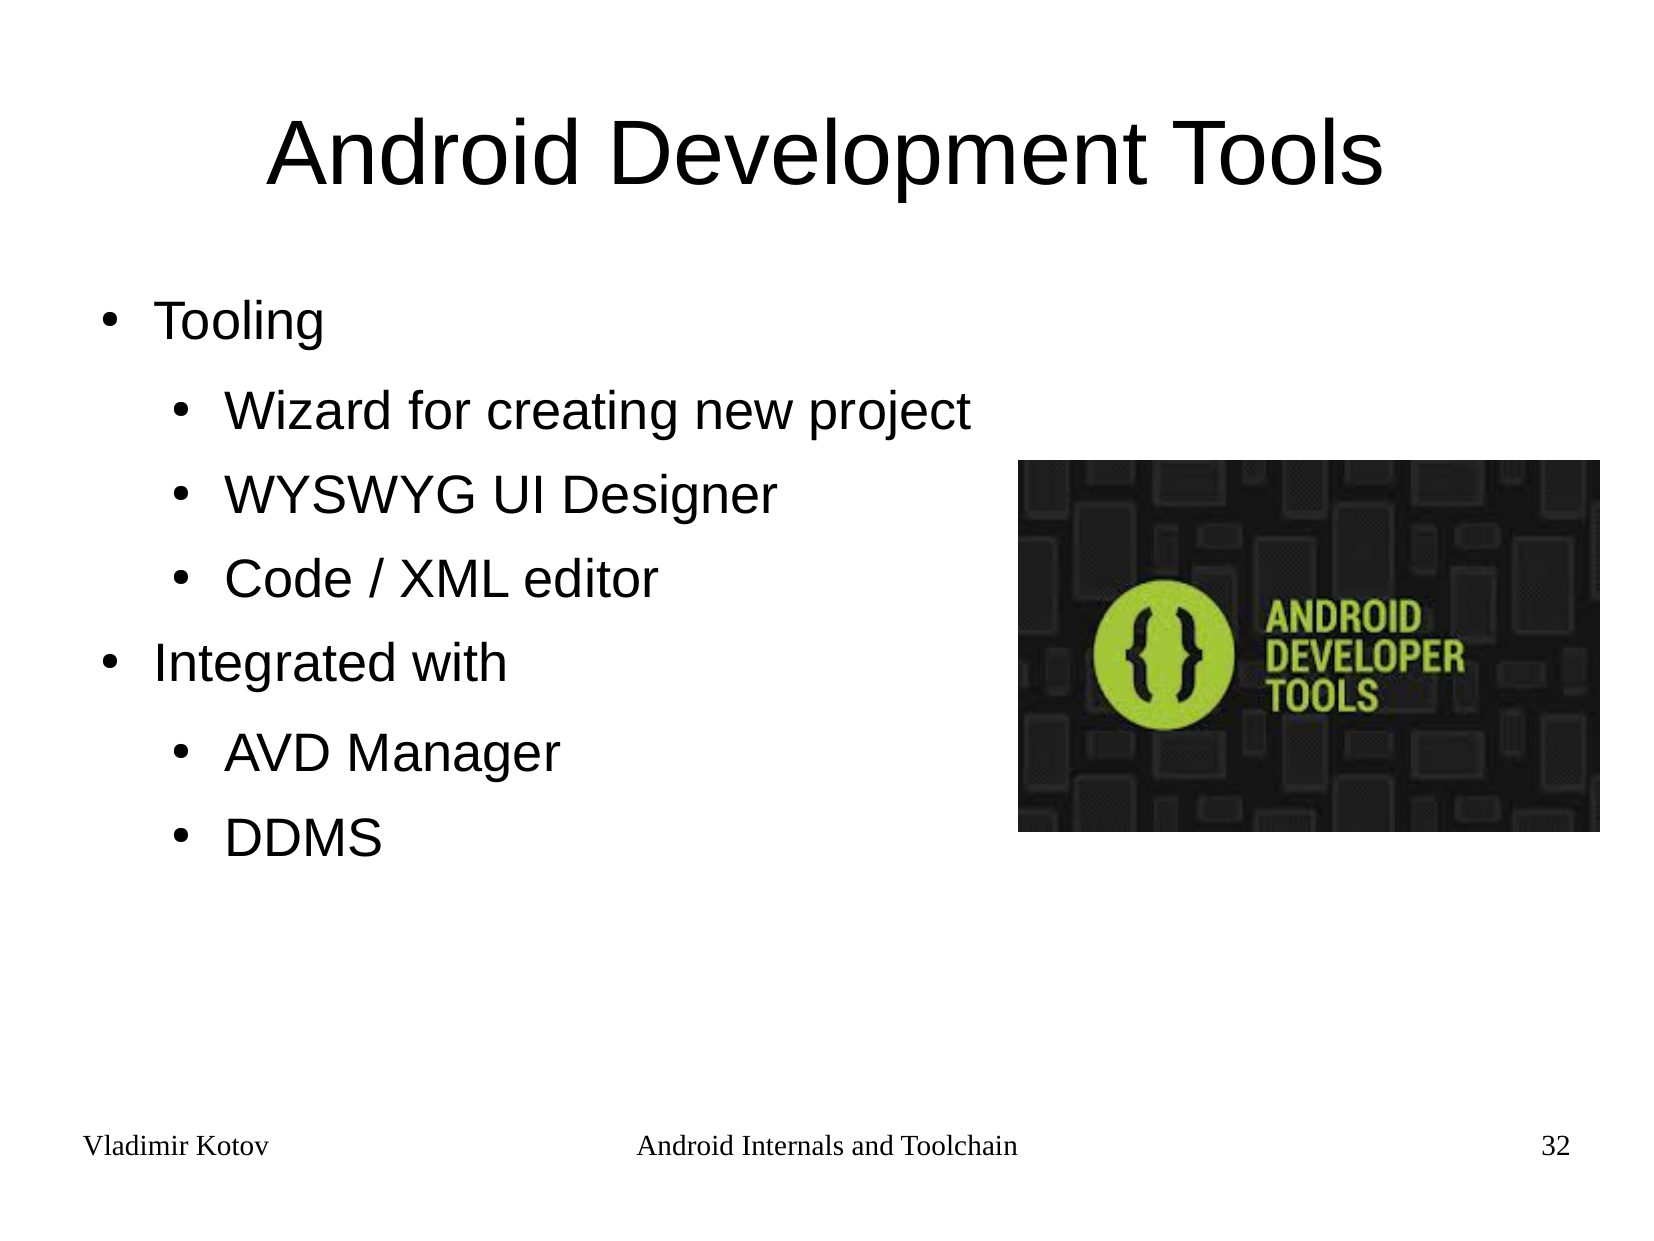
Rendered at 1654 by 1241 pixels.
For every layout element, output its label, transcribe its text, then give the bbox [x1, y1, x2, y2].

picture [1018, 460, 1600, 832]
list Tooling Wizard for creating new project WYSWYG UI Designer Code / XML editor Integrated with AVD Manager DDMS [82, 290, 989, 1109]
title Android Development Tools [82, 49, 1571, 257]
